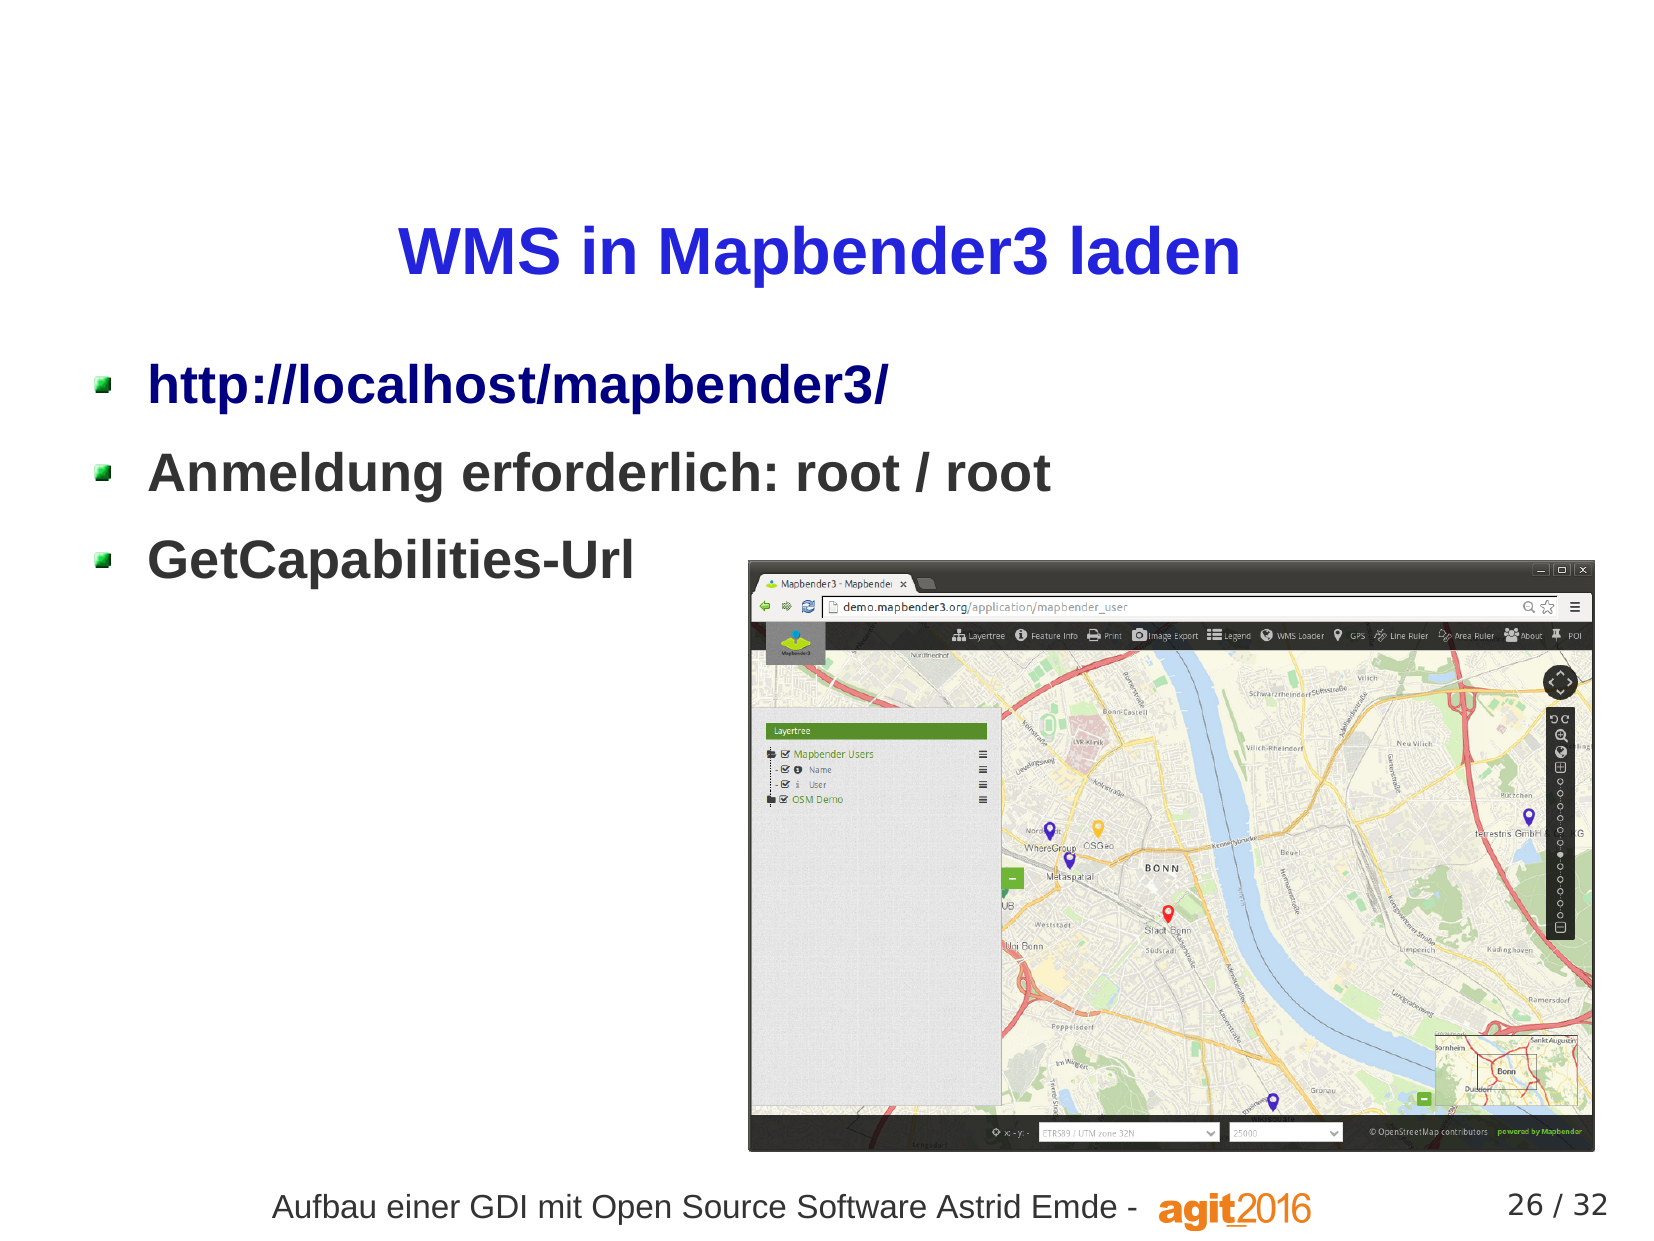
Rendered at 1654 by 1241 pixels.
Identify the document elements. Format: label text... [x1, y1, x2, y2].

title WMS in Mapbender3 laden [76, 177, 1565, 325]
picture [1158, 1192, 1312, 1232]
picture [748, 560, 1595, 1152]
list http://localhost/mapbender3/ Anmeldung erforderlich: root / root GetCapabilities-Url [76, 354, 1565, 1173]
